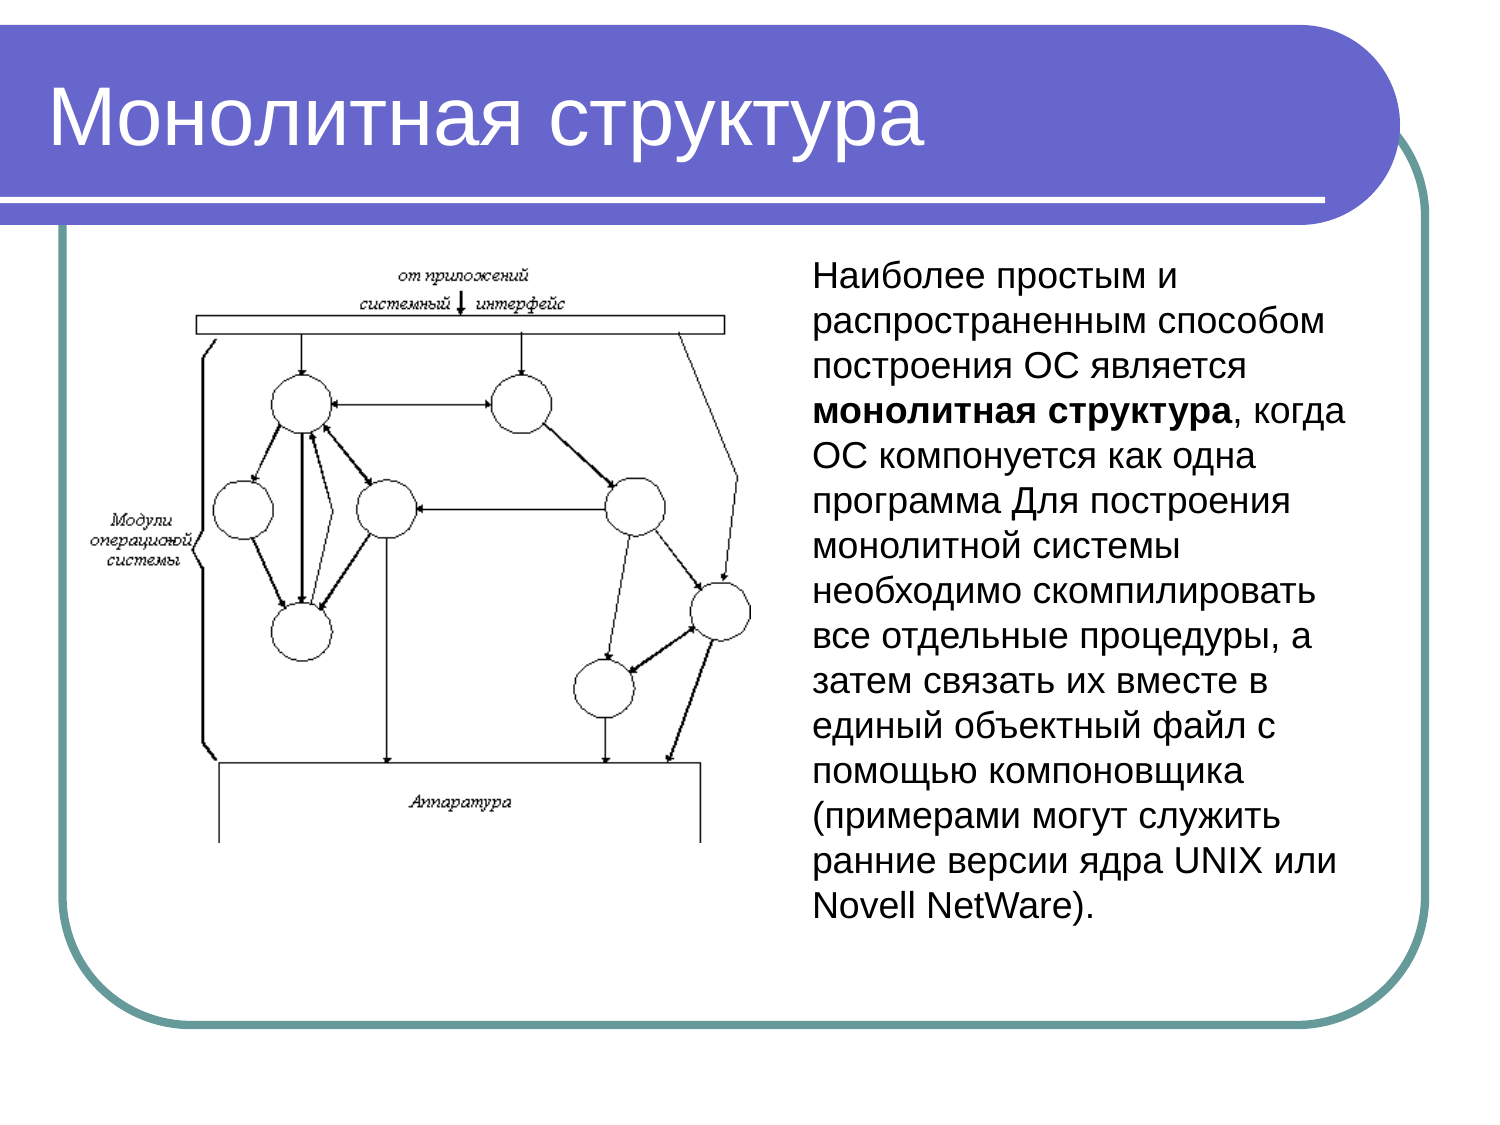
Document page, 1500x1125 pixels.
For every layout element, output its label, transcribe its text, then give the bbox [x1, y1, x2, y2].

text_box Наиболее простым и распространенным способом построения ОС является монолитная структура, когда ОС компонуется как одна программа Для построения монолитной системы необходимо скомпилировать все отдельные процедуры, а затем связать их вместе в единый объектный файл с помощью компоновщика (примерами могут служить ранние версии ядра UNIX или Novell NetWare). [797, 243, 1376, 978]
title Монолитная структура [32, 37, 1347, 188]
picture [88, 267, 751, 843]
